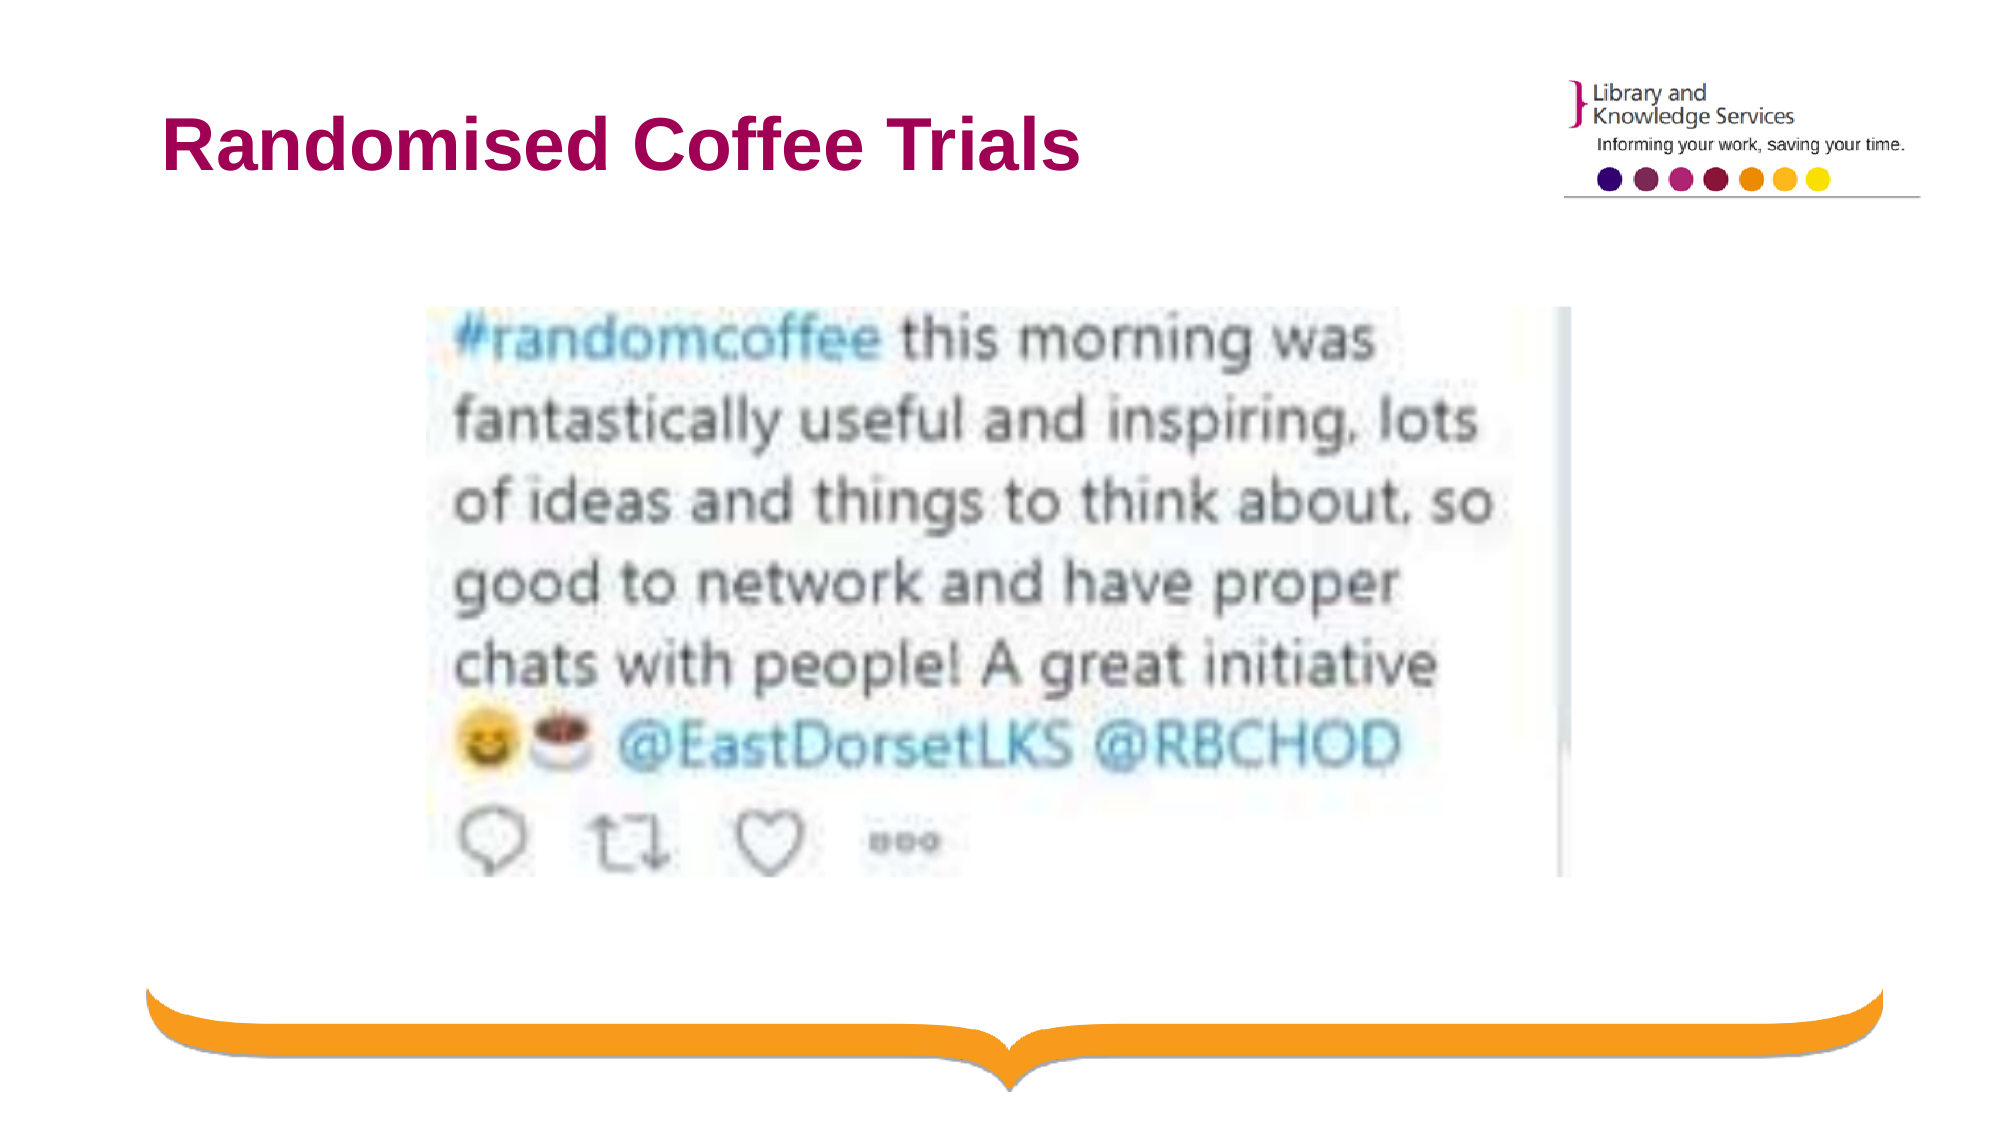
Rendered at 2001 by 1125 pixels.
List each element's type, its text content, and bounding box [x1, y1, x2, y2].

picture [1564, 76, 1923, 196]
title Randomised Coffee Trials [146, 47, 1287, 195]
picture [146, 985, 1883, 1088]
picture [426, 305, 1574, 882]
